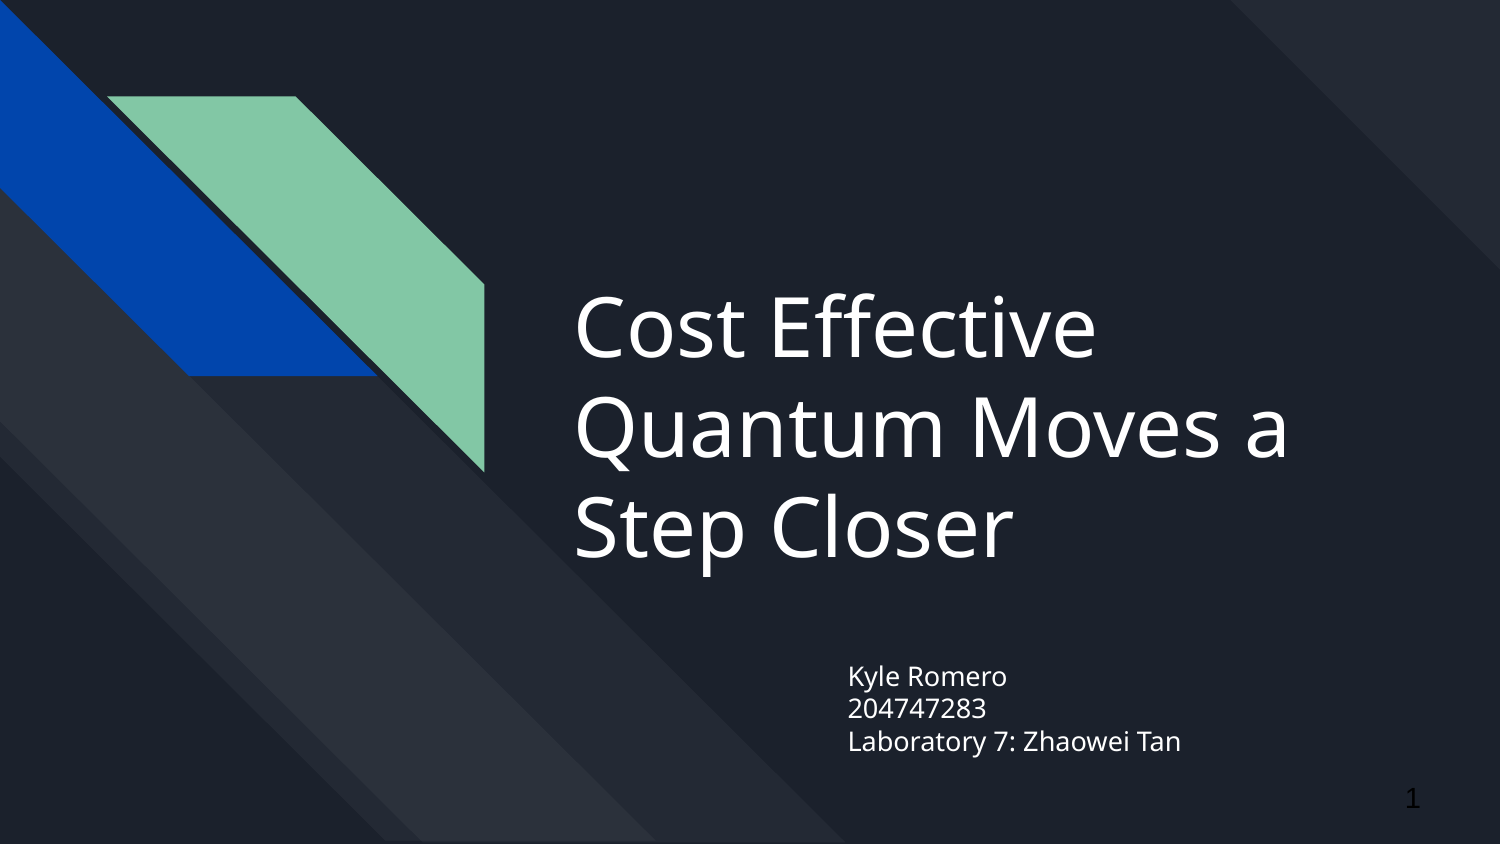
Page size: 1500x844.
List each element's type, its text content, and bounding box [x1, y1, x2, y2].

slide_number <number> [1389, 764, 1480, 830]
subtitle Kyle Romero 204747283 Laboratory 7: Zhaowei Tan [832, 643, 1402, 765]
title Cost Effective Quantum Moves a Step Closer [558, 259, 1452, 585]
